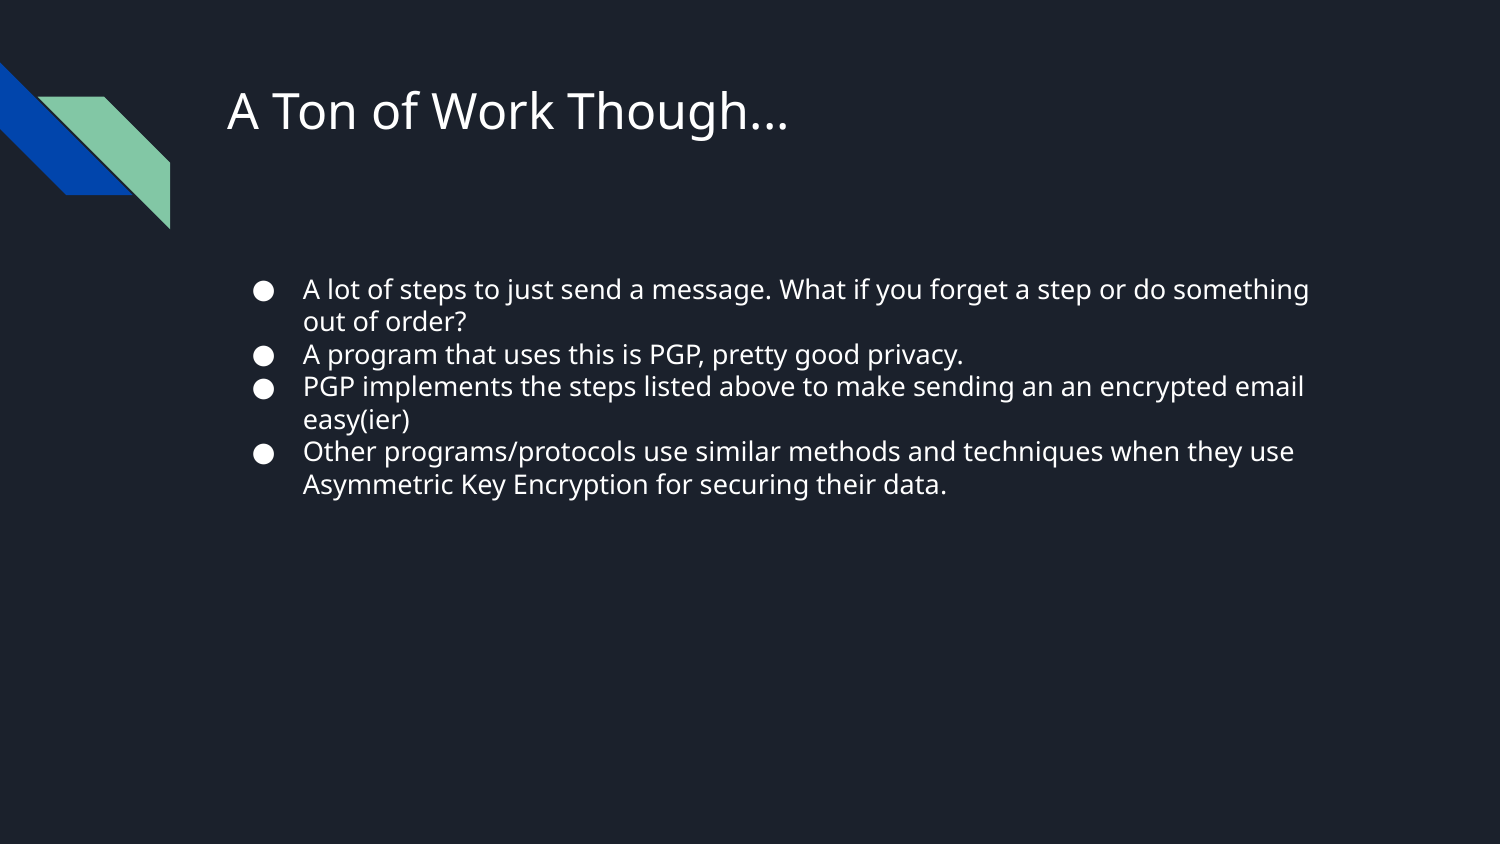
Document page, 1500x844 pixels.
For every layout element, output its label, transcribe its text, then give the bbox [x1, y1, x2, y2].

list A lot of steps to just send a message. What if you forget a step or do something out of order? A program that uses this is PGP, pretty good privacy. PGP implements the steps listed above to make sending an an encrypted email easy(ier) Other programs/protocols use similar methods and techniques when they use Asymmetric Key Encryption for securing their data. [212, 257, 1368, 735]
title A Ton of Work Though... [212, 64, 1368, 215]
